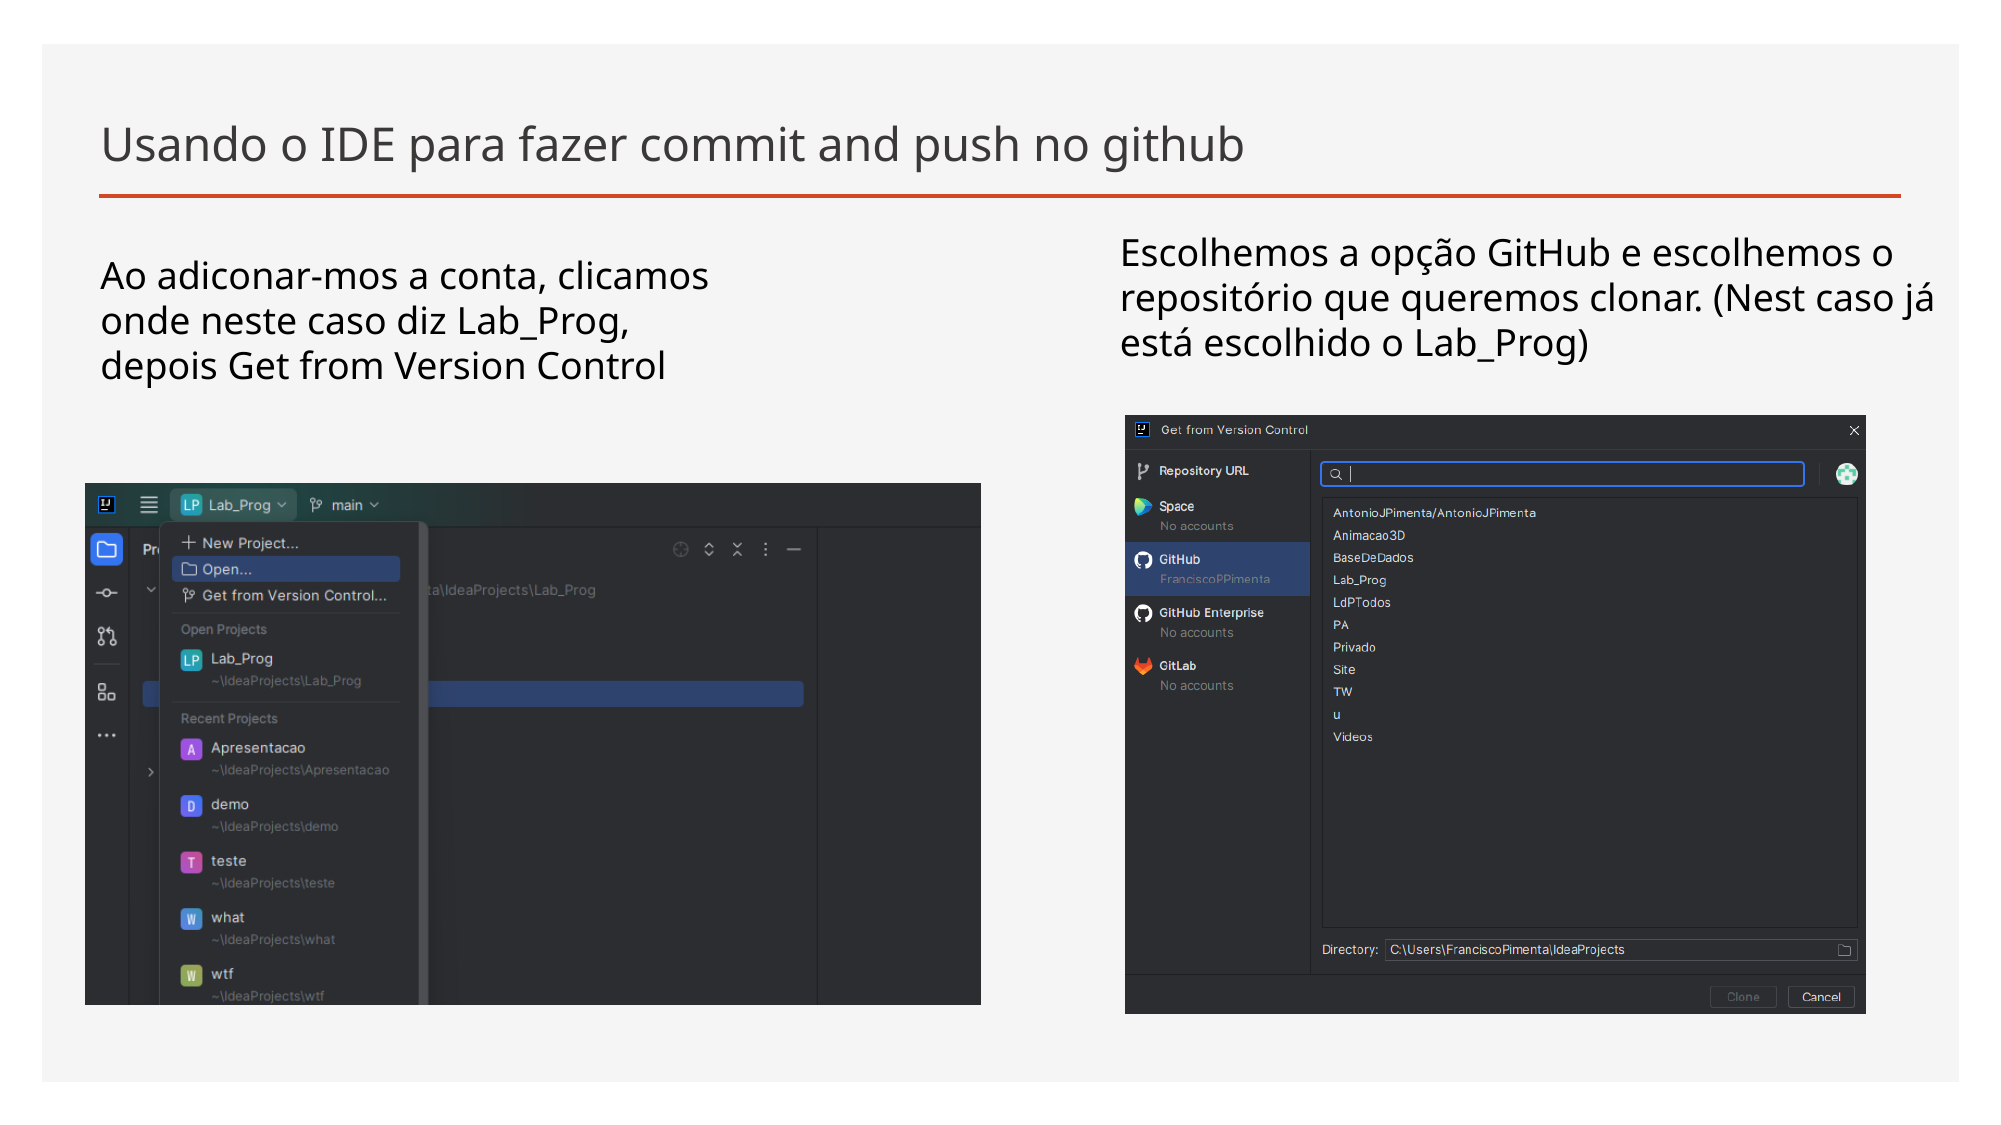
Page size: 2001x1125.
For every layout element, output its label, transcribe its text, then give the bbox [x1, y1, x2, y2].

text_box Ao adiconar-mos a conta, clicamos onde neste caso diz Lab_Prog, depois Get from Version Control [85, 244, 732, 396]
picture [85, 483, 981, 1006]
picture [1125, 415, 1866, 1014]
title Usando o IDE para fazer commit and push no github [85, 73, 1496, 179]
text_box Escolhemos a opção GitHub e escolhemos o repositório que queremos clonar. (Nest caso já está escolhido o Lab_Prog) [1105, 221, 1954, 373]
